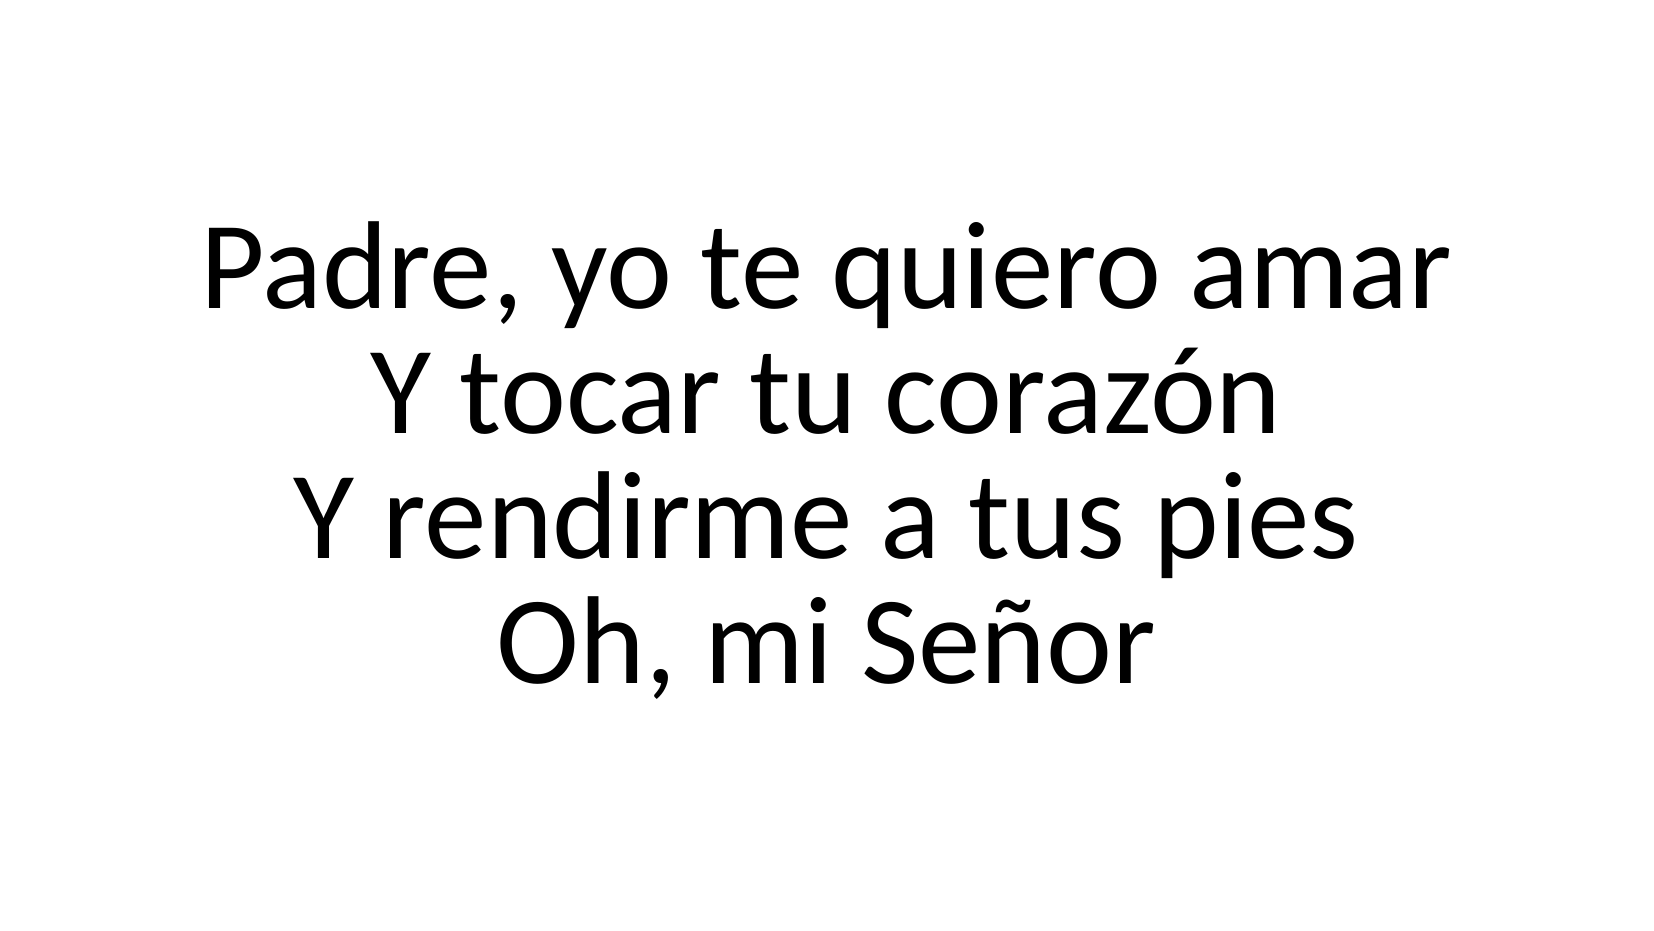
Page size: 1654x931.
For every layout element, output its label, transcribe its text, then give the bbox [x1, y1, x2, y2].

title Padre, yo te quiero amar Y tocar tu corazón Y rendirme a tus pies Oh, mi Señor [0, 0, 1654, 931]
